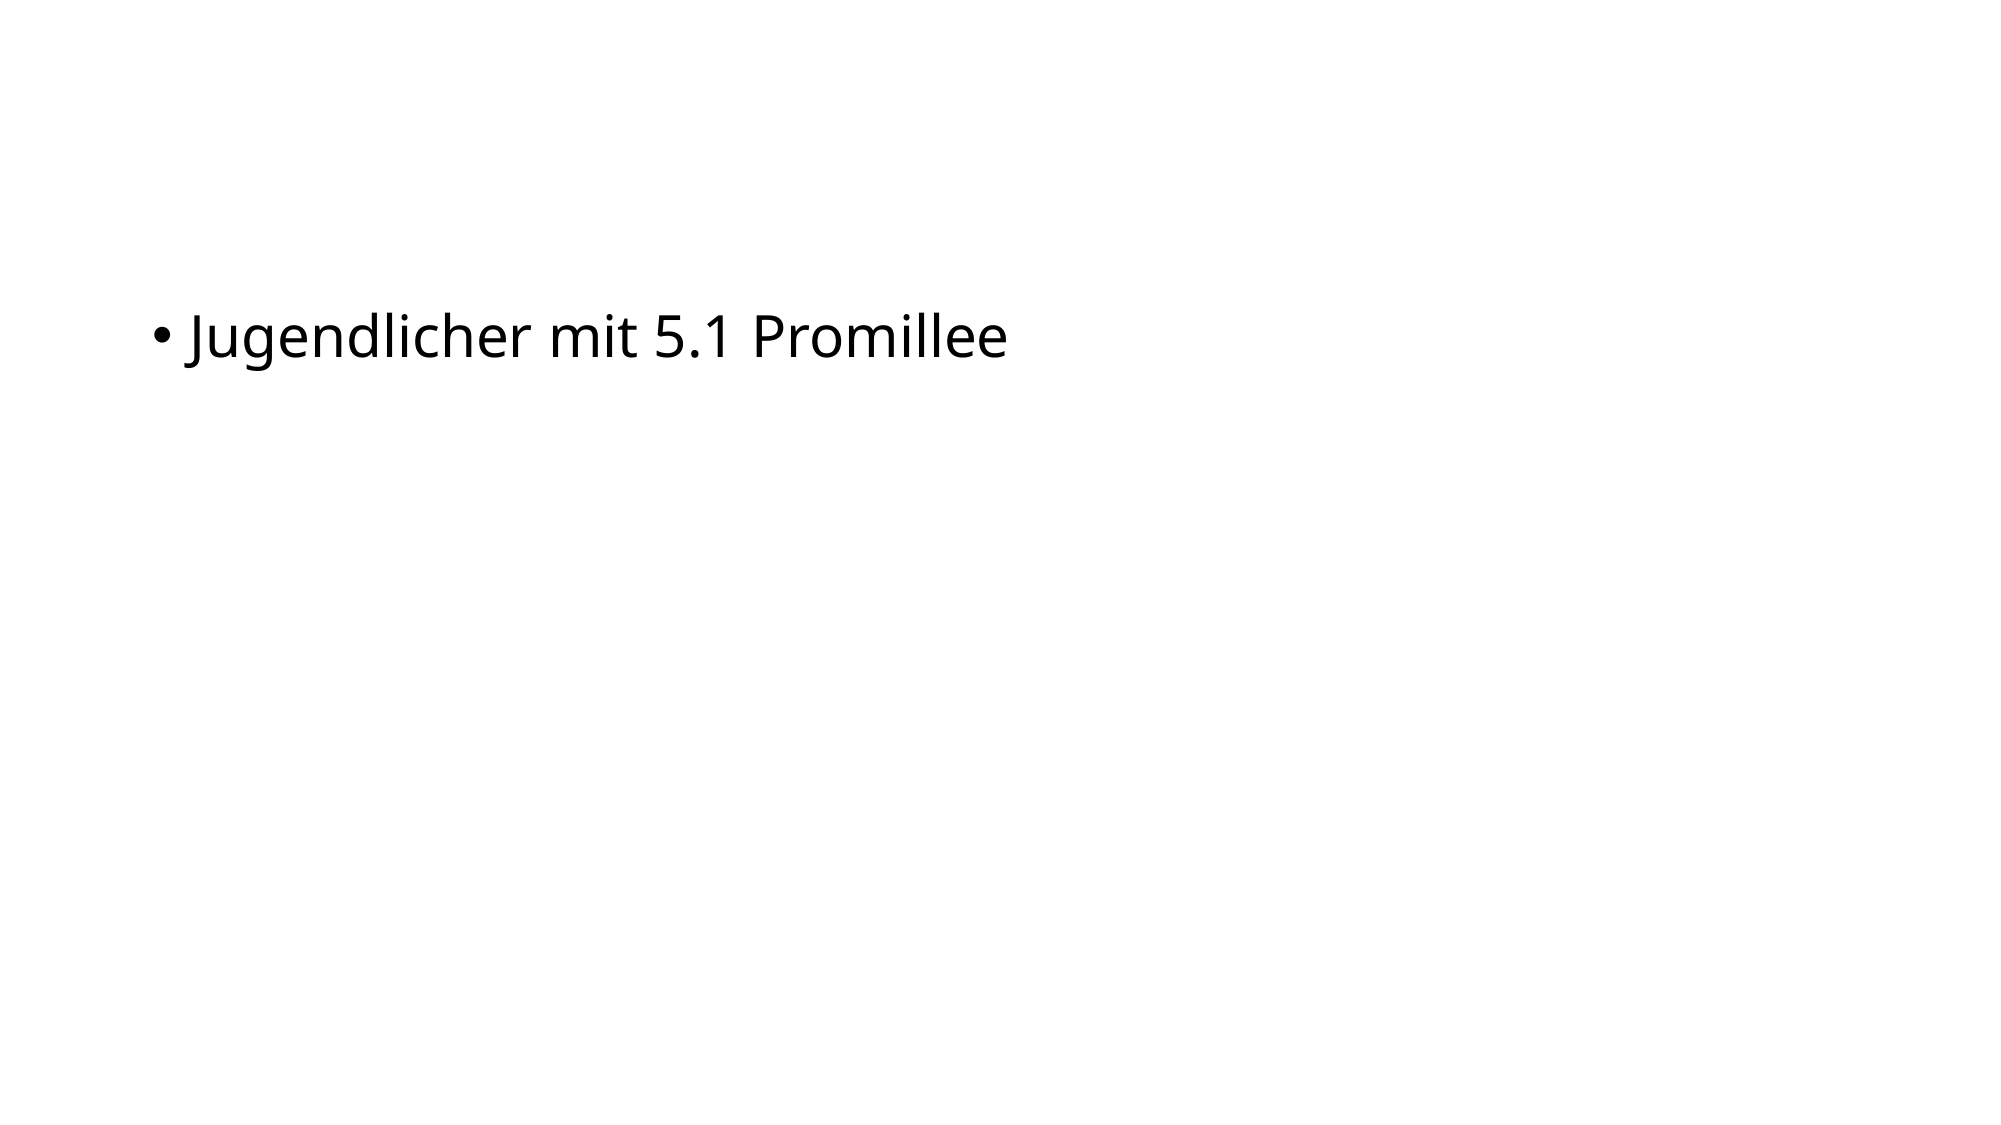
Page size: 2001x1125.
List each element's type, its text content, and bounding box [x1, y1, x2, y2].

list Jugendlicher mit 5.1 Promillee [137, 299, 1863, 1014]
